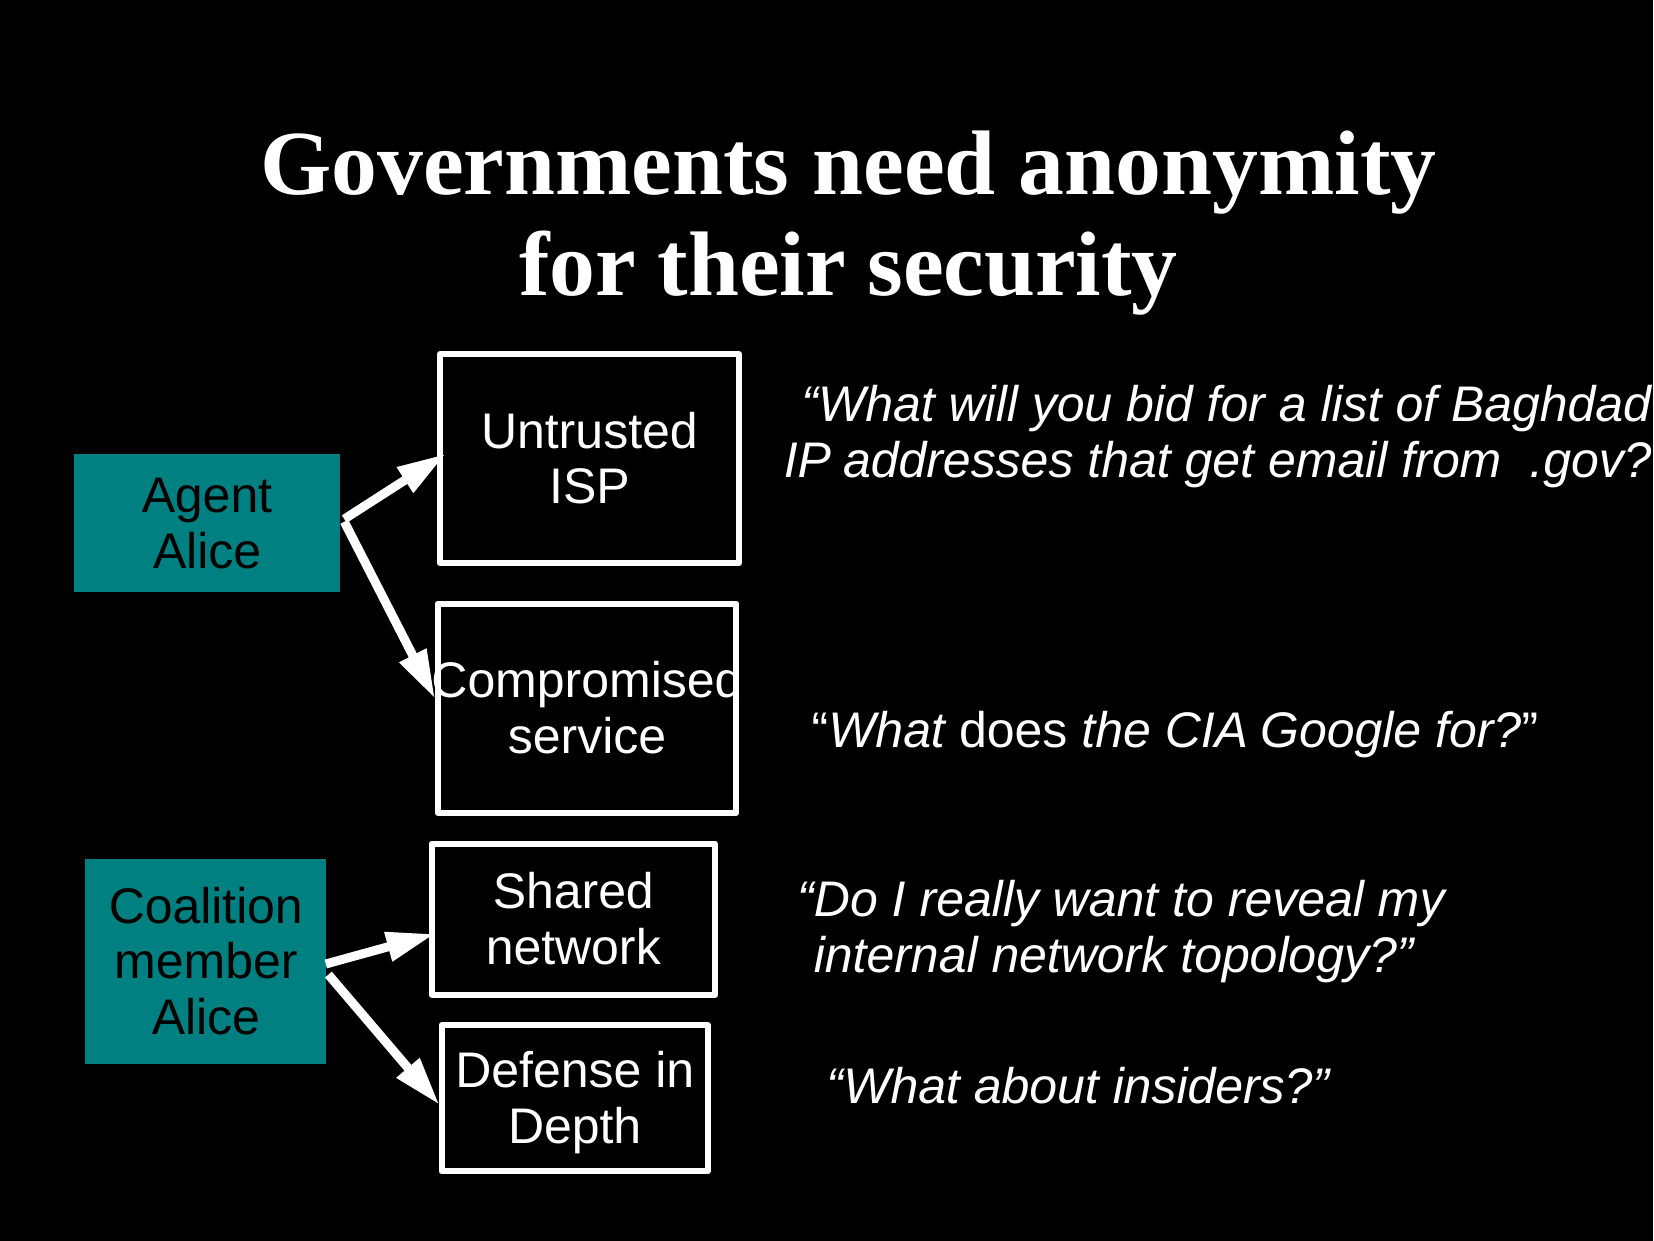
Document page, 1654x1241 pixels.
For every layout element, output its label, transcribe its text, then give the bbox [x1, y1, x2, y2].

text_box Untrusted ISP [440, 354, 739, 564]
text_box “Do I really want to reveal my internal network topology?” [782, 863, 1589, 1006]
title Governments need anonymity for their security [121, 94, 1578, 334]
text_box Coalition member Alice [84, 858, 327, 1065]
text_box Defense in Depth [441, 1025, 708, 1172]
text_box Shared network [431, 843, 716, 995]
text_box “What does the CIA Google for?” [796, 694, 1554, 773]
text_box Agent Alice [73, 453, 341, 593]
text_box “What will you bid for a list of Baghdad IP addresses that get email from .gov?” [769, 369, 1653, 574]
text_box Compromised service [437, 603, 737, 813]
text_box “What about insiders?” [727, 1051, 1603, 1203]
